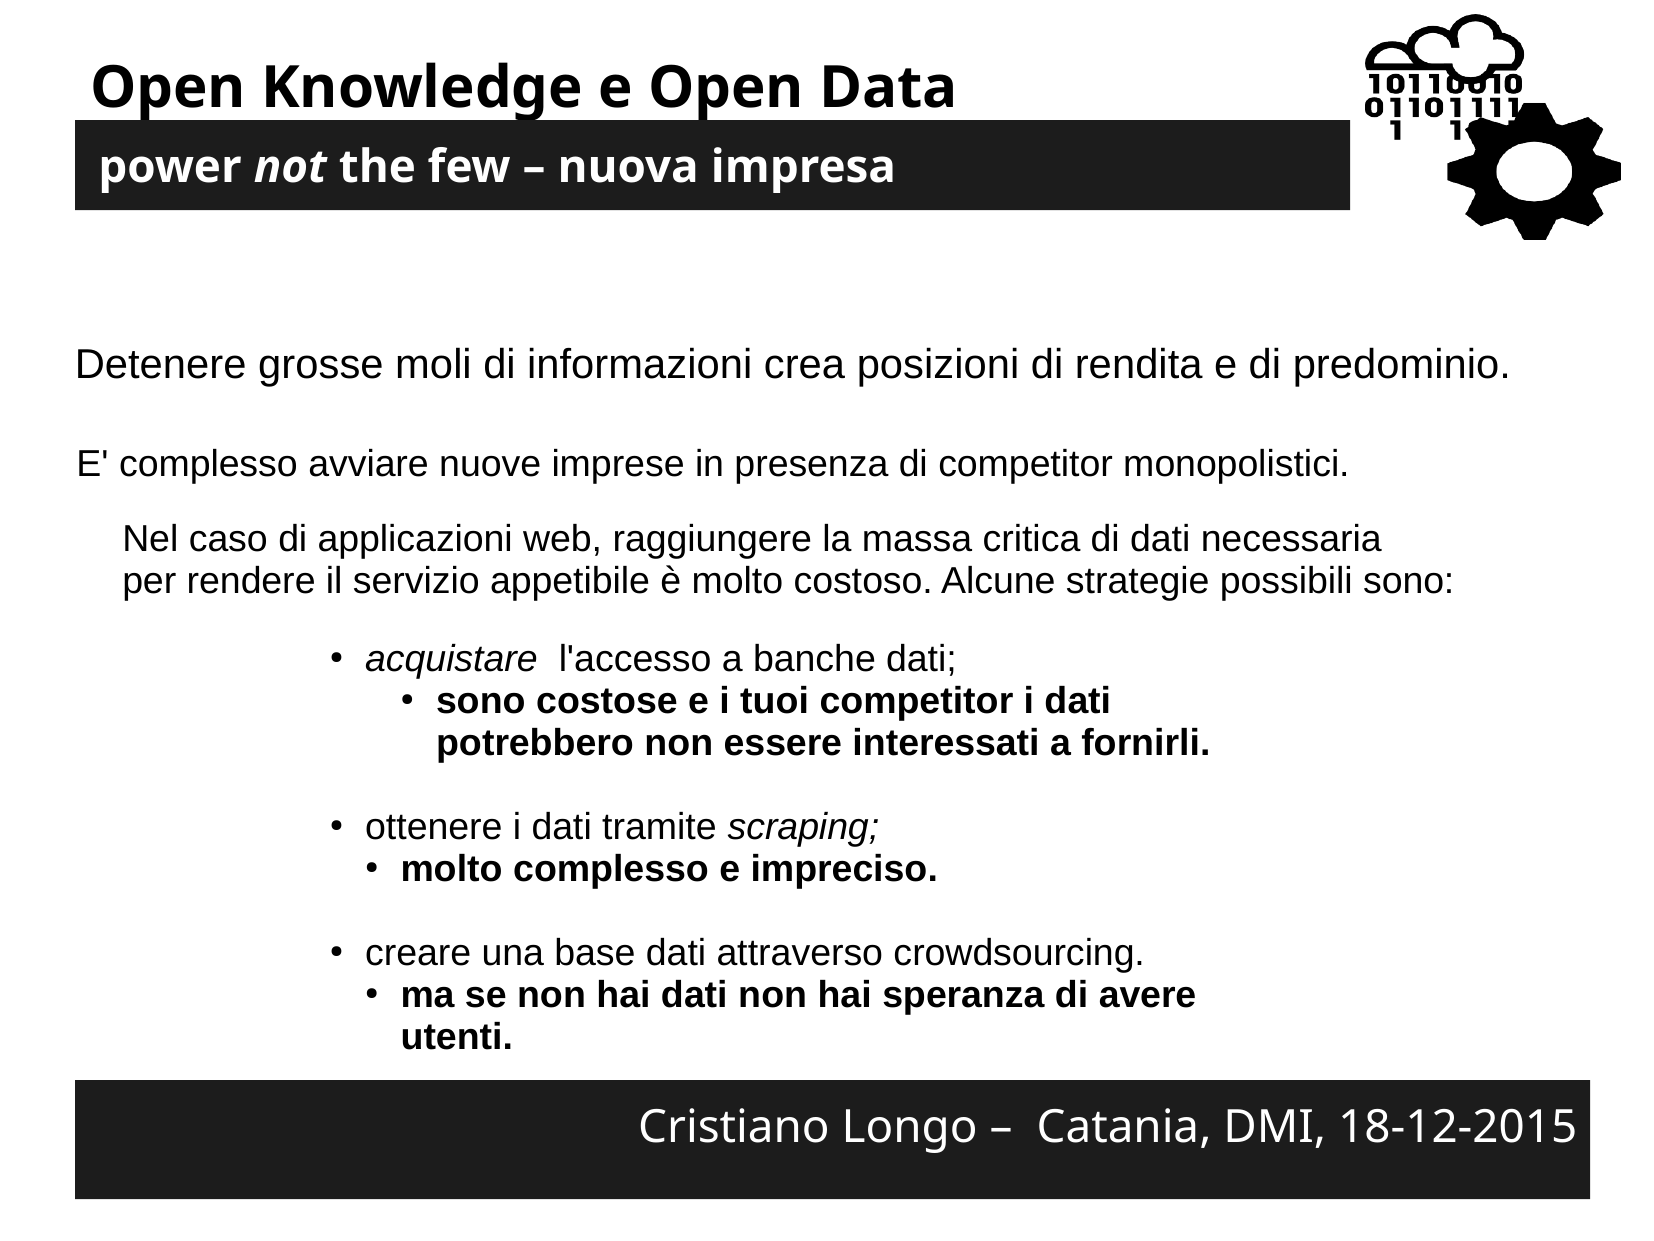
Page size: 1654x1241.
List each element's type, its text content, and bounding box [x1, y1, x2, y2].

list power not the few – nuova impresa [75, 120, 1351, 211]
text_box E' complesso avviare nuove imprese in presenza di competitor monopolistici. [61, 435, 1366, 492]
list Open Knowledge e Open Data [75, 45, 1325, 120]
text_box acquistare l'accesso a banche dati; sono costose e i tuoi competitor i dati potrebbero non essere interessati a fornirli. ottenere i dati tramite scraping; molto complesso e impreciso. creare una base dati attraverso crowdsourcing. ma se non hai dati non hai speranza di avere utenti. [315, 630, 1306, 1065]
picture [1365, 14, 1621, 241]
text_box Nel caso di applicazioni web, raggiungere la massa critica di dati necessaria per rendere il servizio appetibile è molto costoso. Alcune strategie possibili sono: [107, 510, 1471, 609]
text_box Detenere grosse moli di informazioni crea posizioni di rendita e di predominio. [60, 333, 1546, 436]
list Cristiano Longo – Catania, DMI, 18-12-2015 [75, 1080, 1591, 1200]
